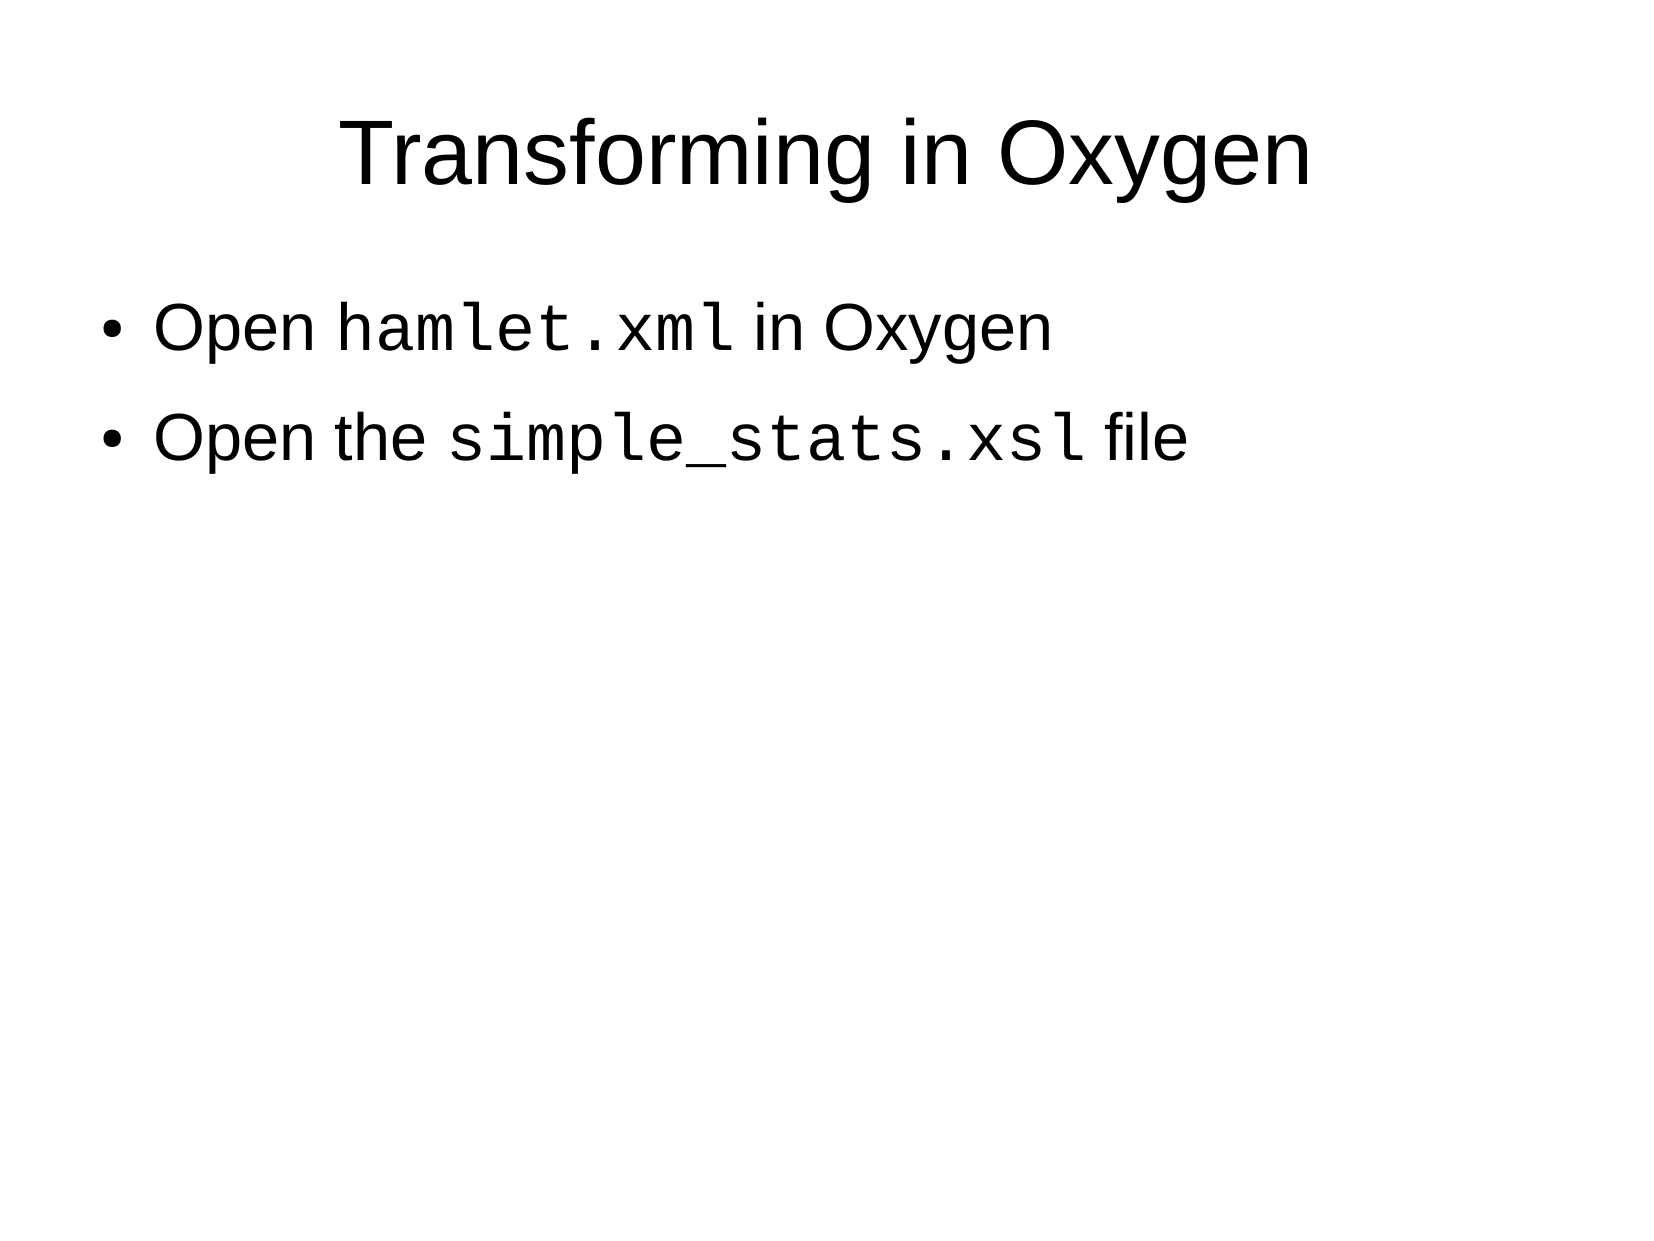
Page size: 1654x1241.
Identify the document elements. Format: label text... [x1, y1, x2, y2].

title Transforming in Oxygen [82, 49, 1571, 257]
list Open hamlet.xml in Oxygen Open the simple_stats.xsl file [82, 290, 1571, 1010]
